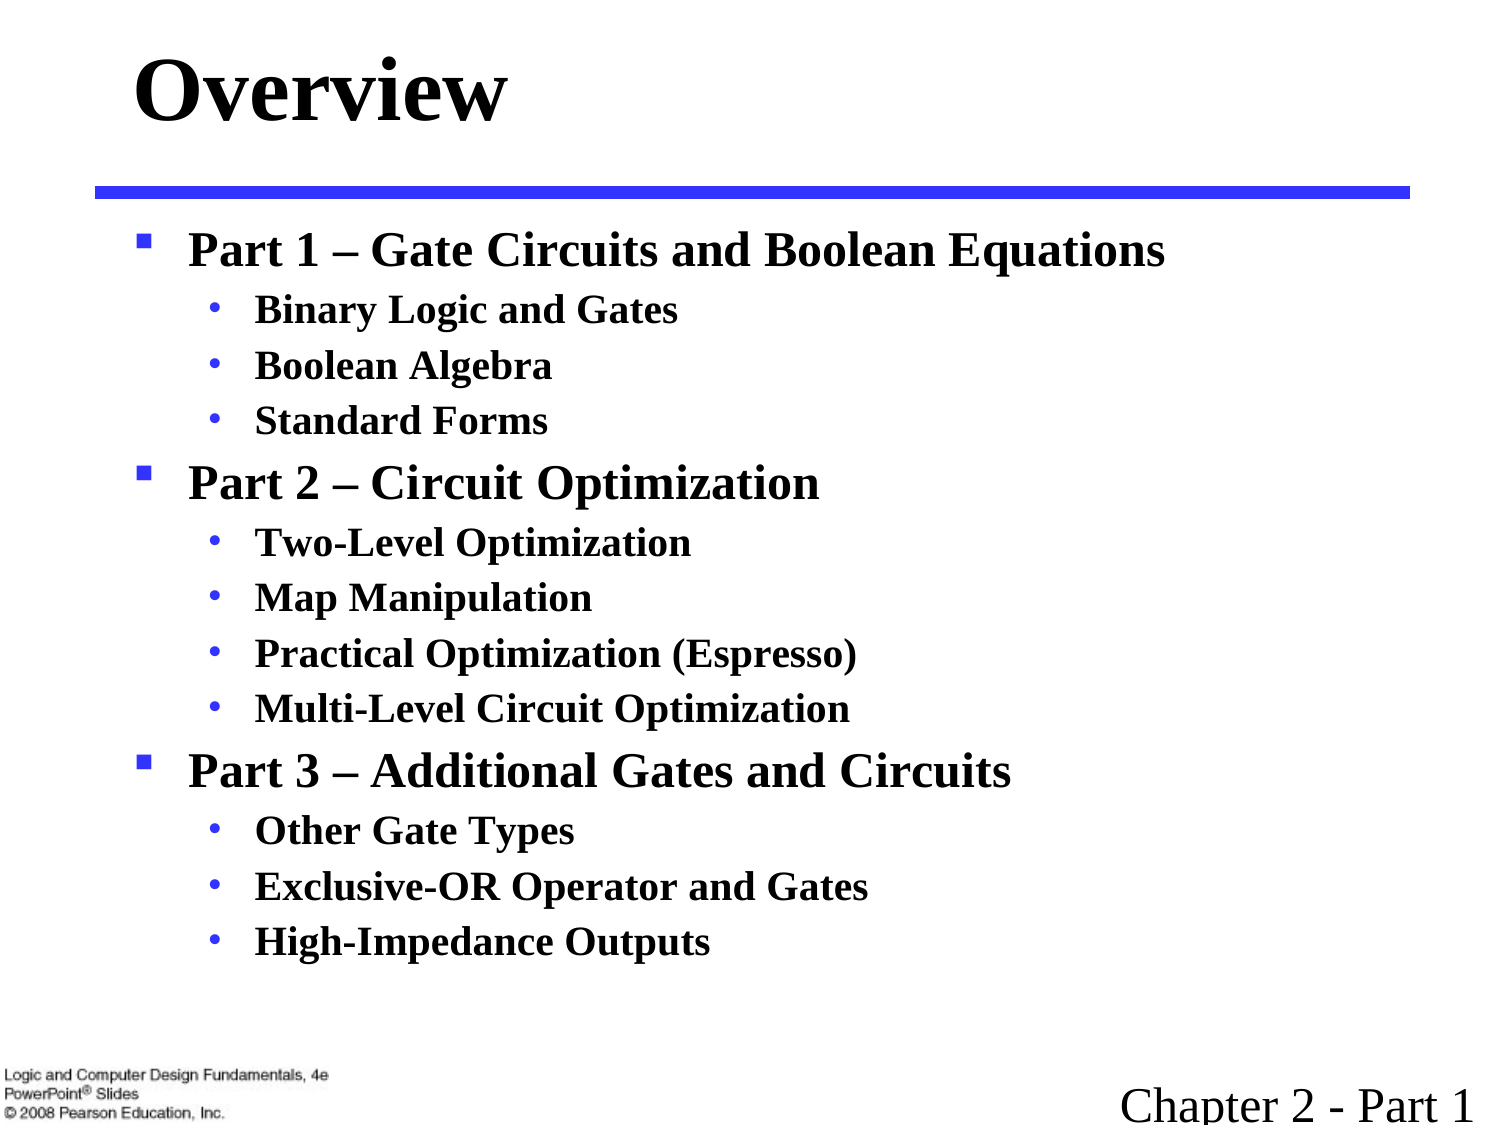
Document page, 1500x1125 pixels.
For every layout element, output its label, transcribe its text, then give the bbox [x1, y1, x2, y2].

list Part 1 – Gate Circuits and Boolean Equations Binary Logic and Gates Boolean Algebra Standard Forms Part 2 – Circuit Optimization Two-Level Optimization Map Manipulation Practical Optimization (Espresso) Multi-Level Circuit Optimization Part 3 – Additional Gates and Circuits Other Gate Types Exclusive-OR Operator and Gates High-Impedance Outputs [117, 215, 1393, 1041]
title Overview [117, 0, 1393, 168]
picture [4, 1066, 329, 1123]
